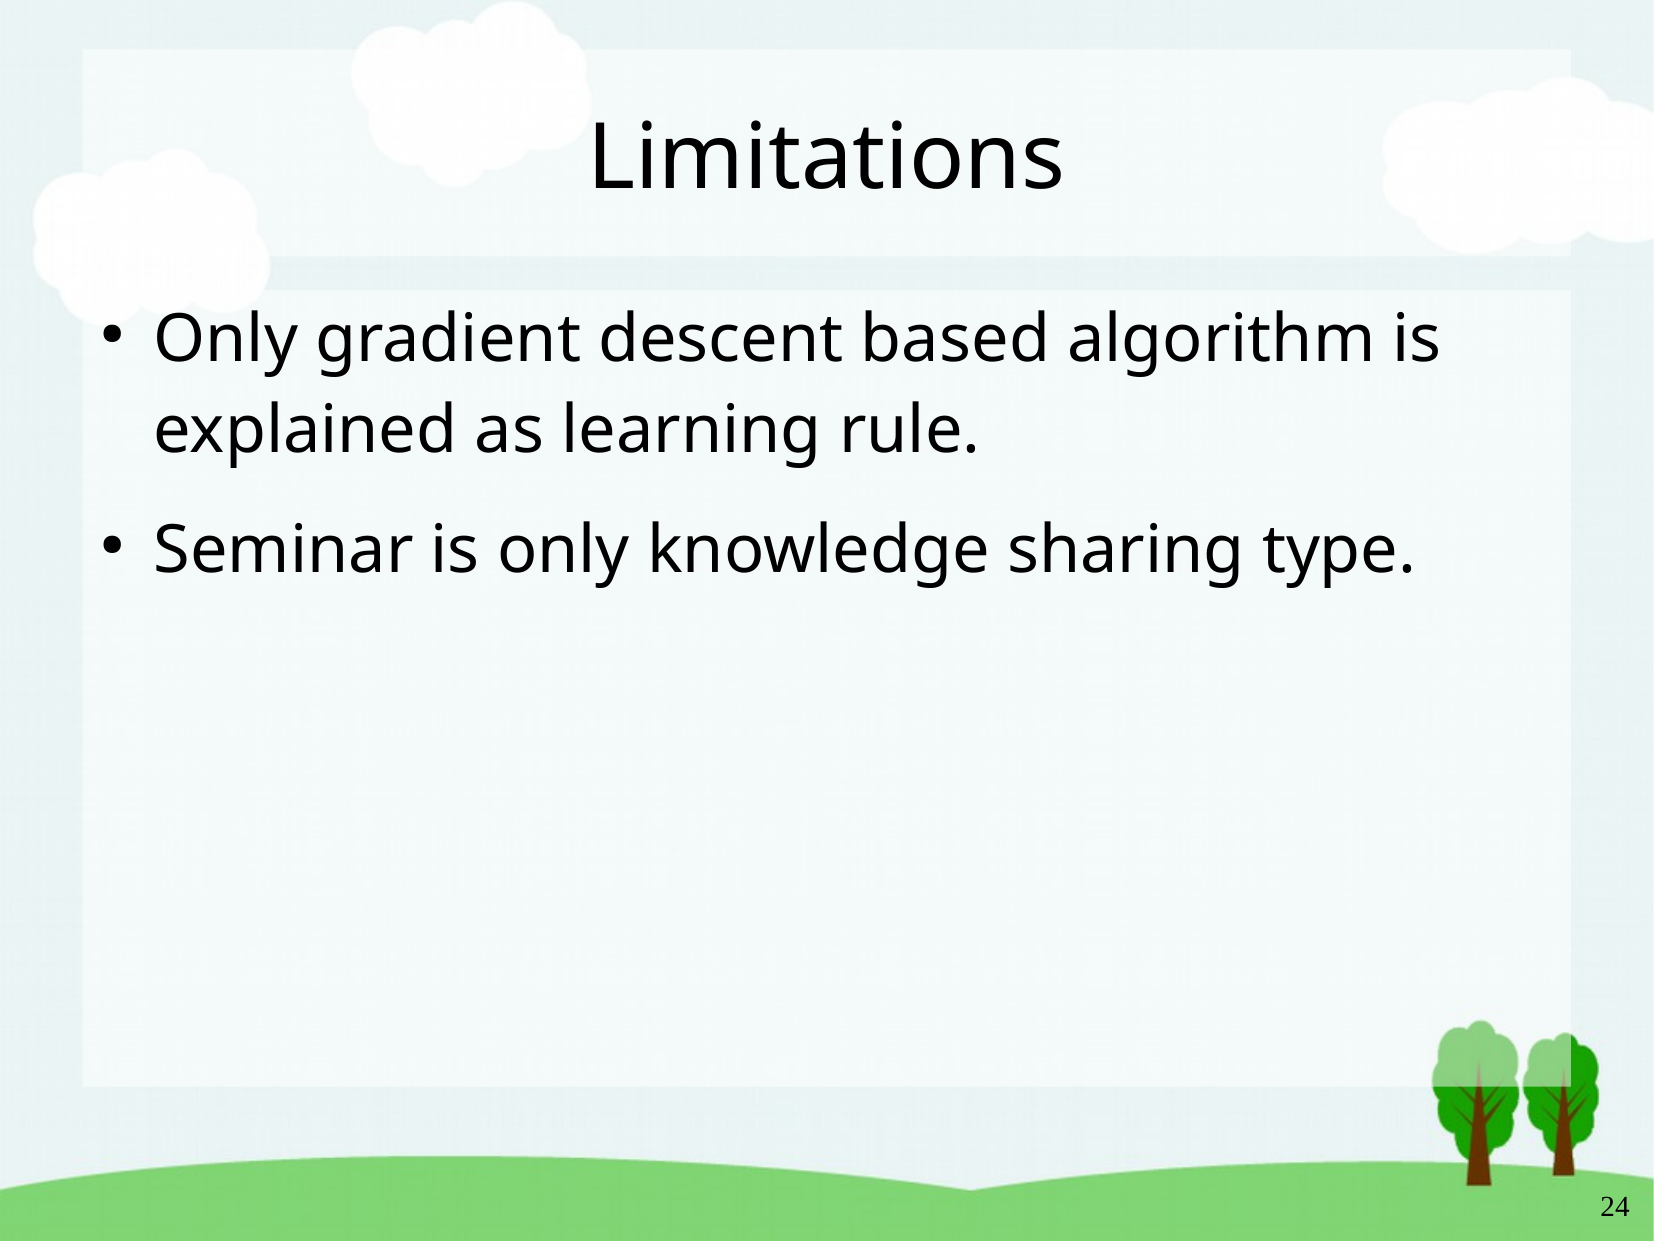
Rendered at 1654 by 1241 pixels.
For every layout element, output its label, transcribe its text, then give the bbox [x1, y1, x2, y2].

list Only gradient descent based algorithm is explained as learning rule. Seminar is only knowledge sharing type. [82, 290, 1571, 1087]
picture [0, 0, 1654, 1241]
title Limitations [82, 49, 1571, 257]
